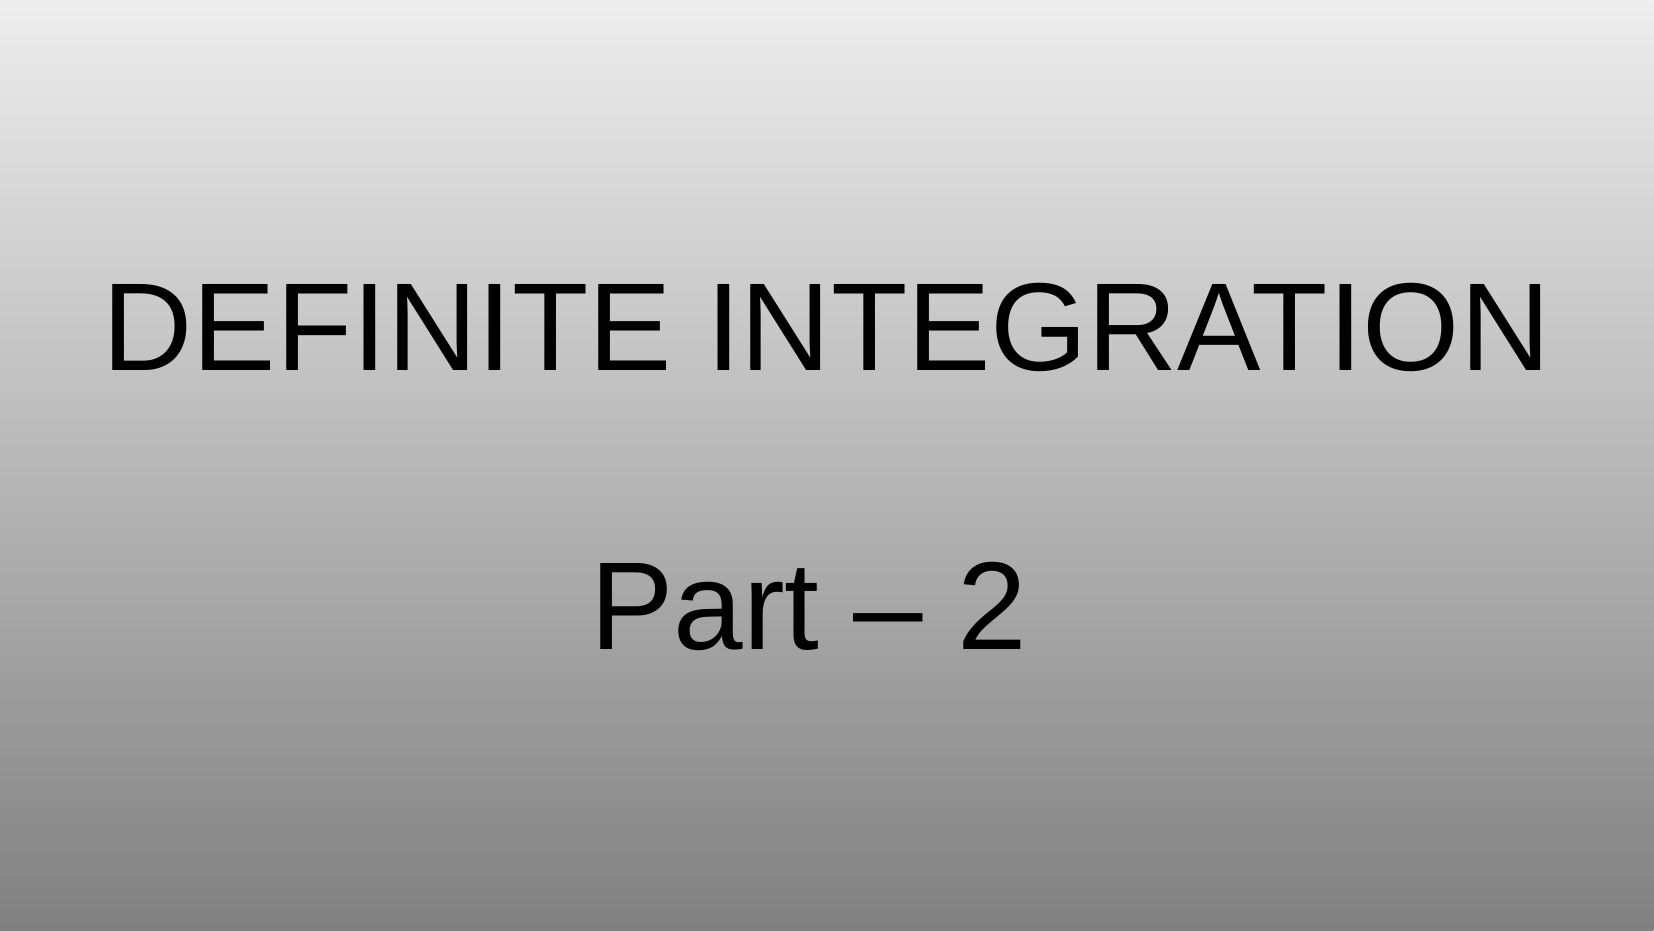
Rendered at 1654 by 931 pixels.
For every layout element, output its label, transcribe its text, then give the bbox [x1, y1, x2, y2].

title DEFINITE INTEGRATION Part – 2 [82, 53, 1571, 880]
